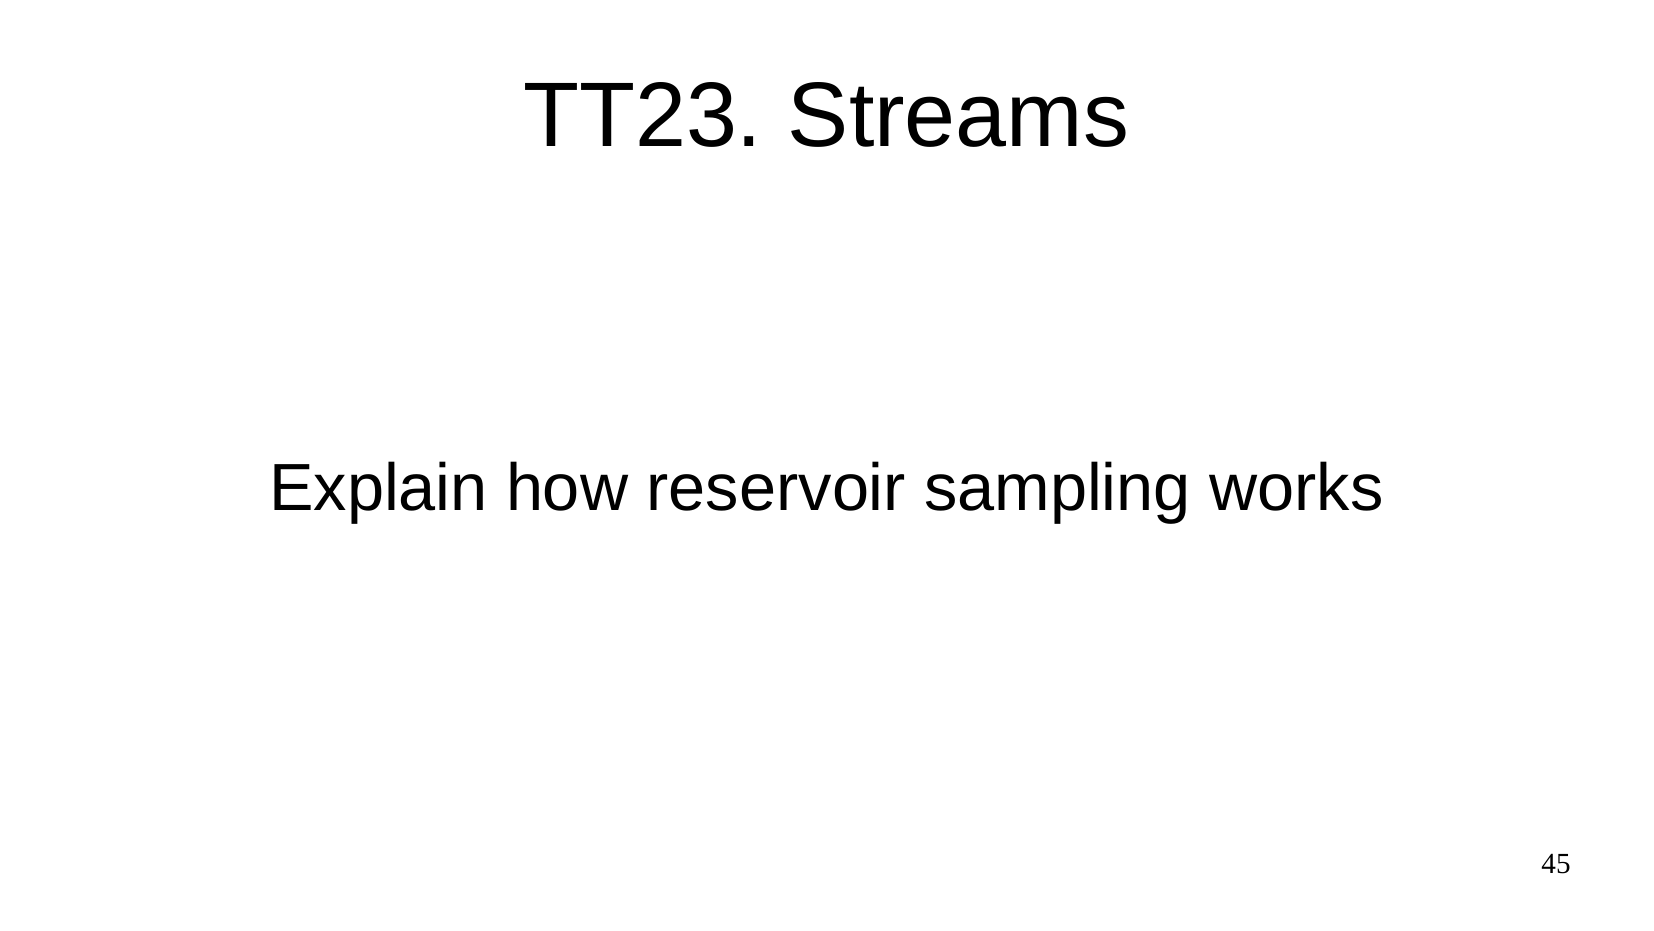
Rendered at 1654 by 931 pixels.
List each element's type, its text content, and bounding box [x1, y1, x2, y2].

title TT23. Streams [82, 37, 1571, 188]
subtitle Explain how reservoir sampling works [82, 188, 1571, 787]
